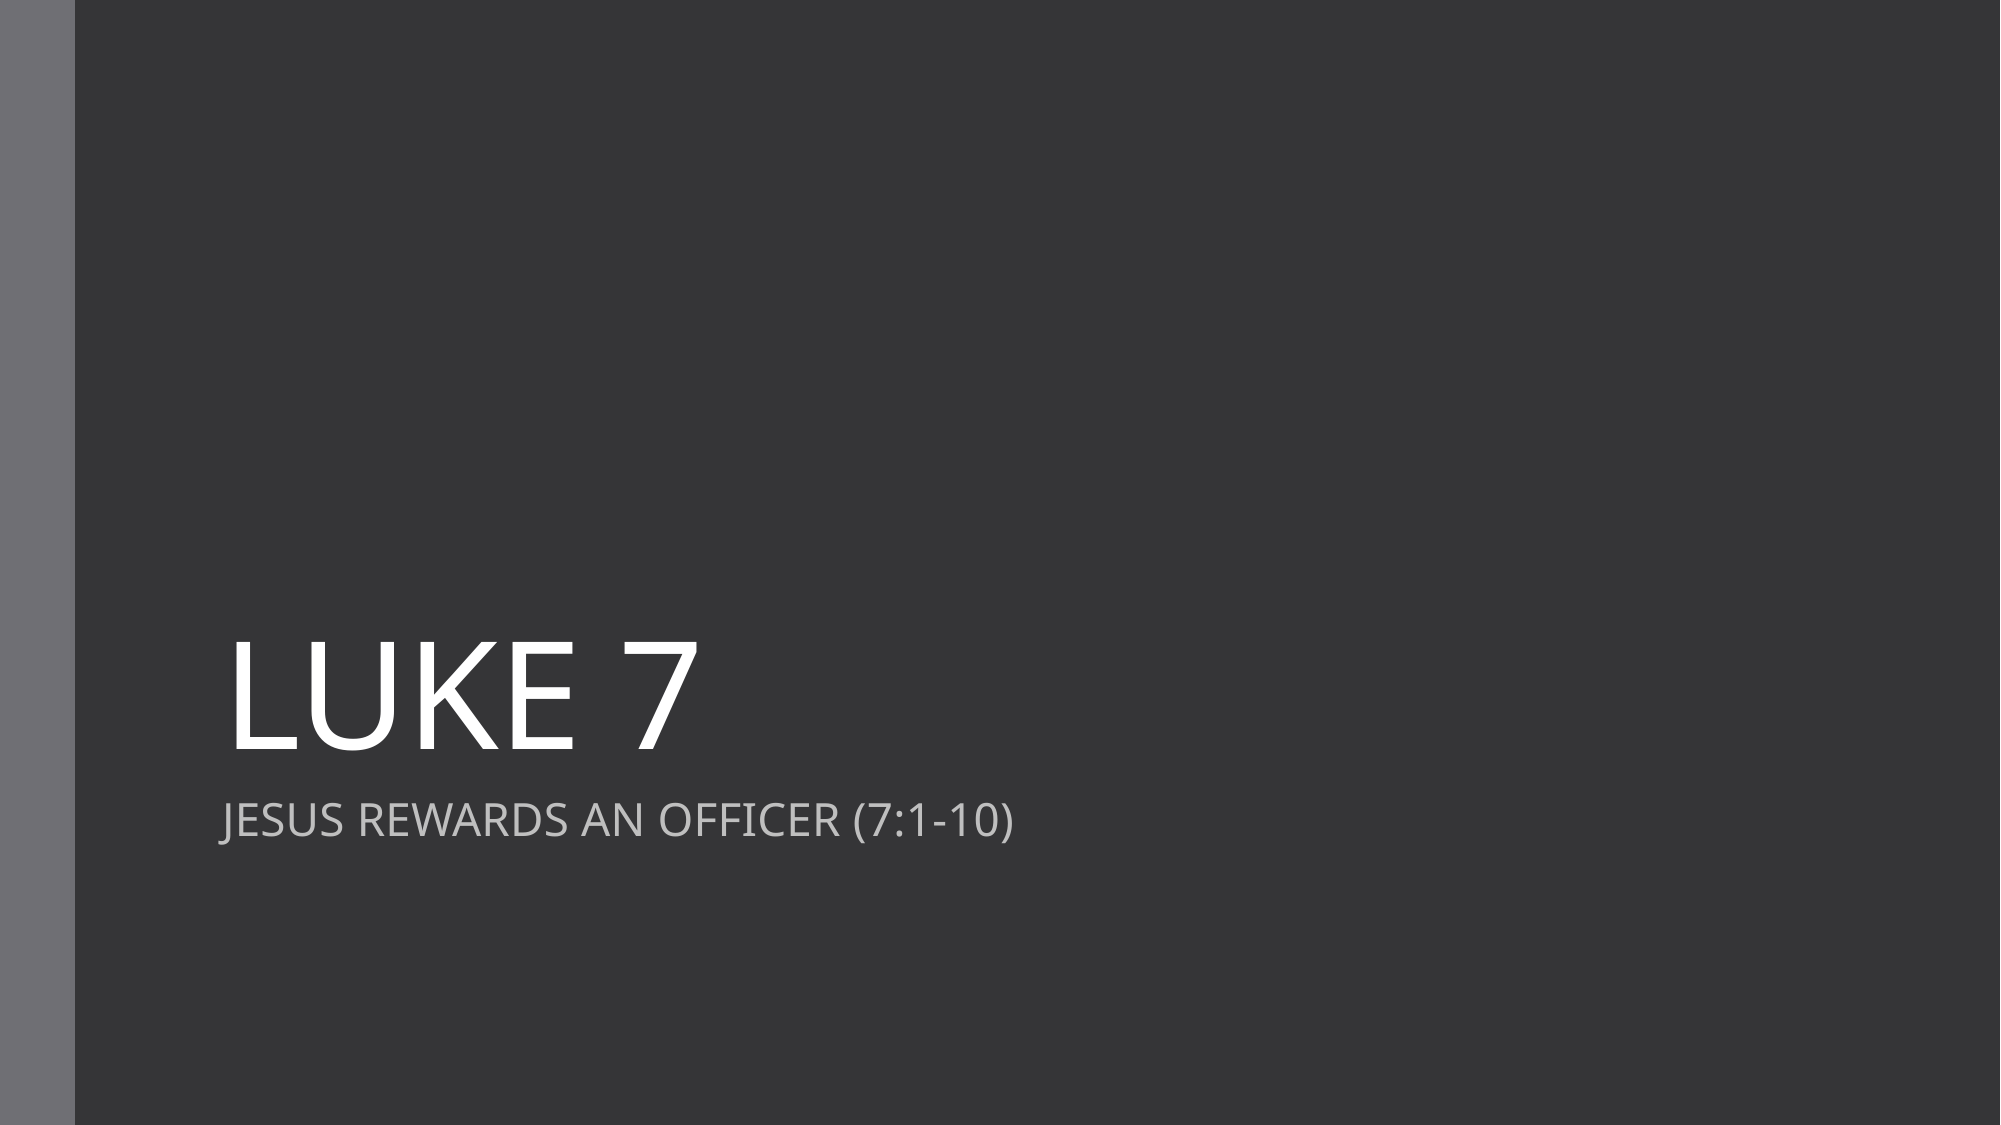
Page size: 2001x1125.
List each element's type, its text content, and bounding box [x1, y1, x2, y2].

title LUKE 7 [206, 124, 1752, 787]
subtitle JESUS REWARDS AN OFFICER (7:1-10) [206, 787, 1752, 1066]
